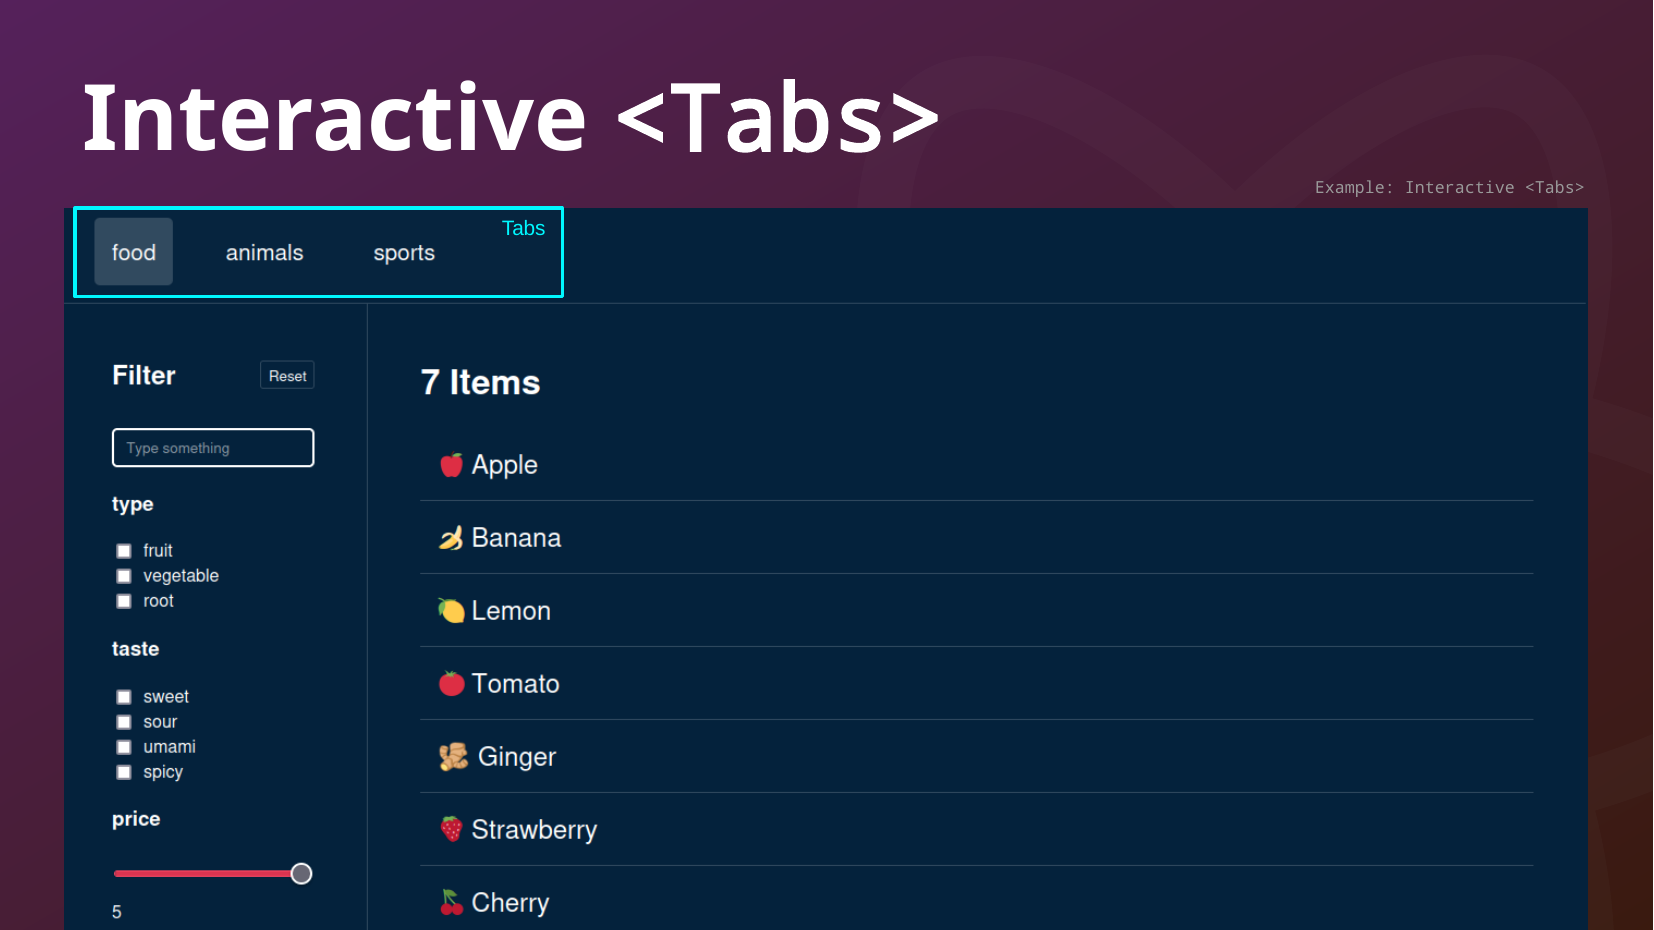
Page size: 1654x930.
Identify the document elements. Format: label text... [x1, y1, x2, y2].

text_box Example: Interactive <Tabs> [1149, 171, 1600, 226]
title Interactive <Tabs> [82, 37, 1571, 193]
picture [64, 208, 1588, 930]
text_box Tabs [74, 207, 563, 297]
